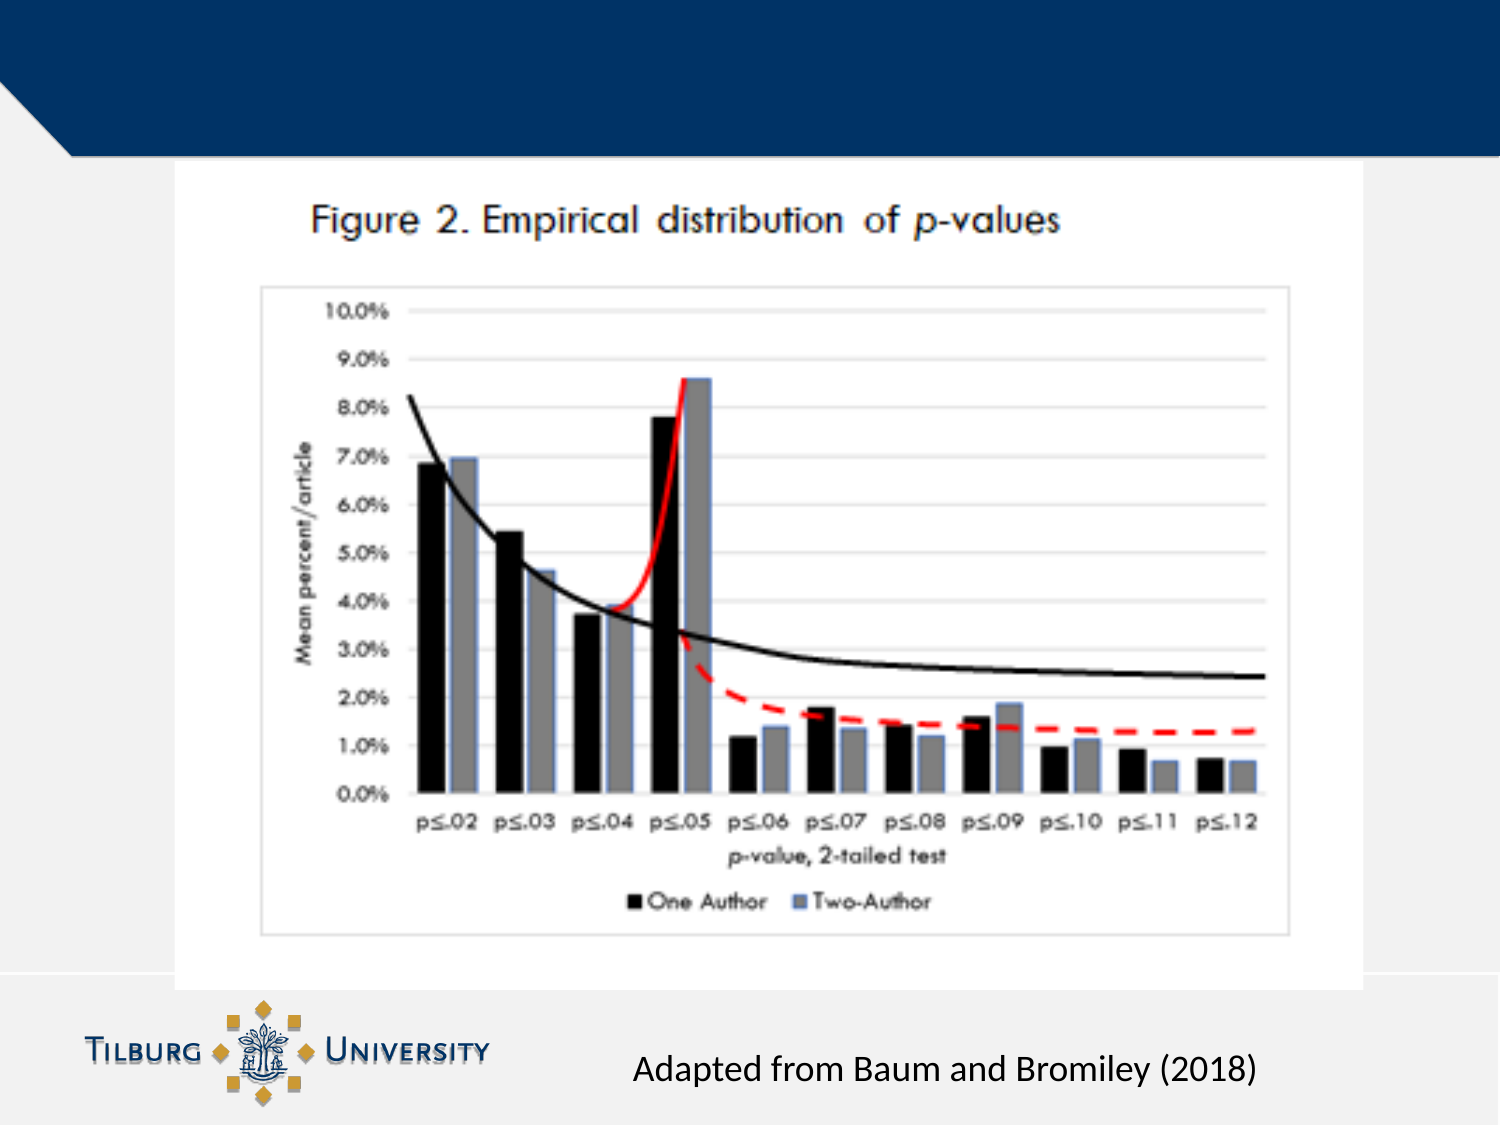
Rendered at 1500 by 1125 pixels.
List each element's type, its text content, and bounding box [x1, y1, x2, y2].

text_box Adapted from Baum and Bromiley (2018) [617, 1036, 1326, 1098]
picture [174, 161, 1364, 990]
